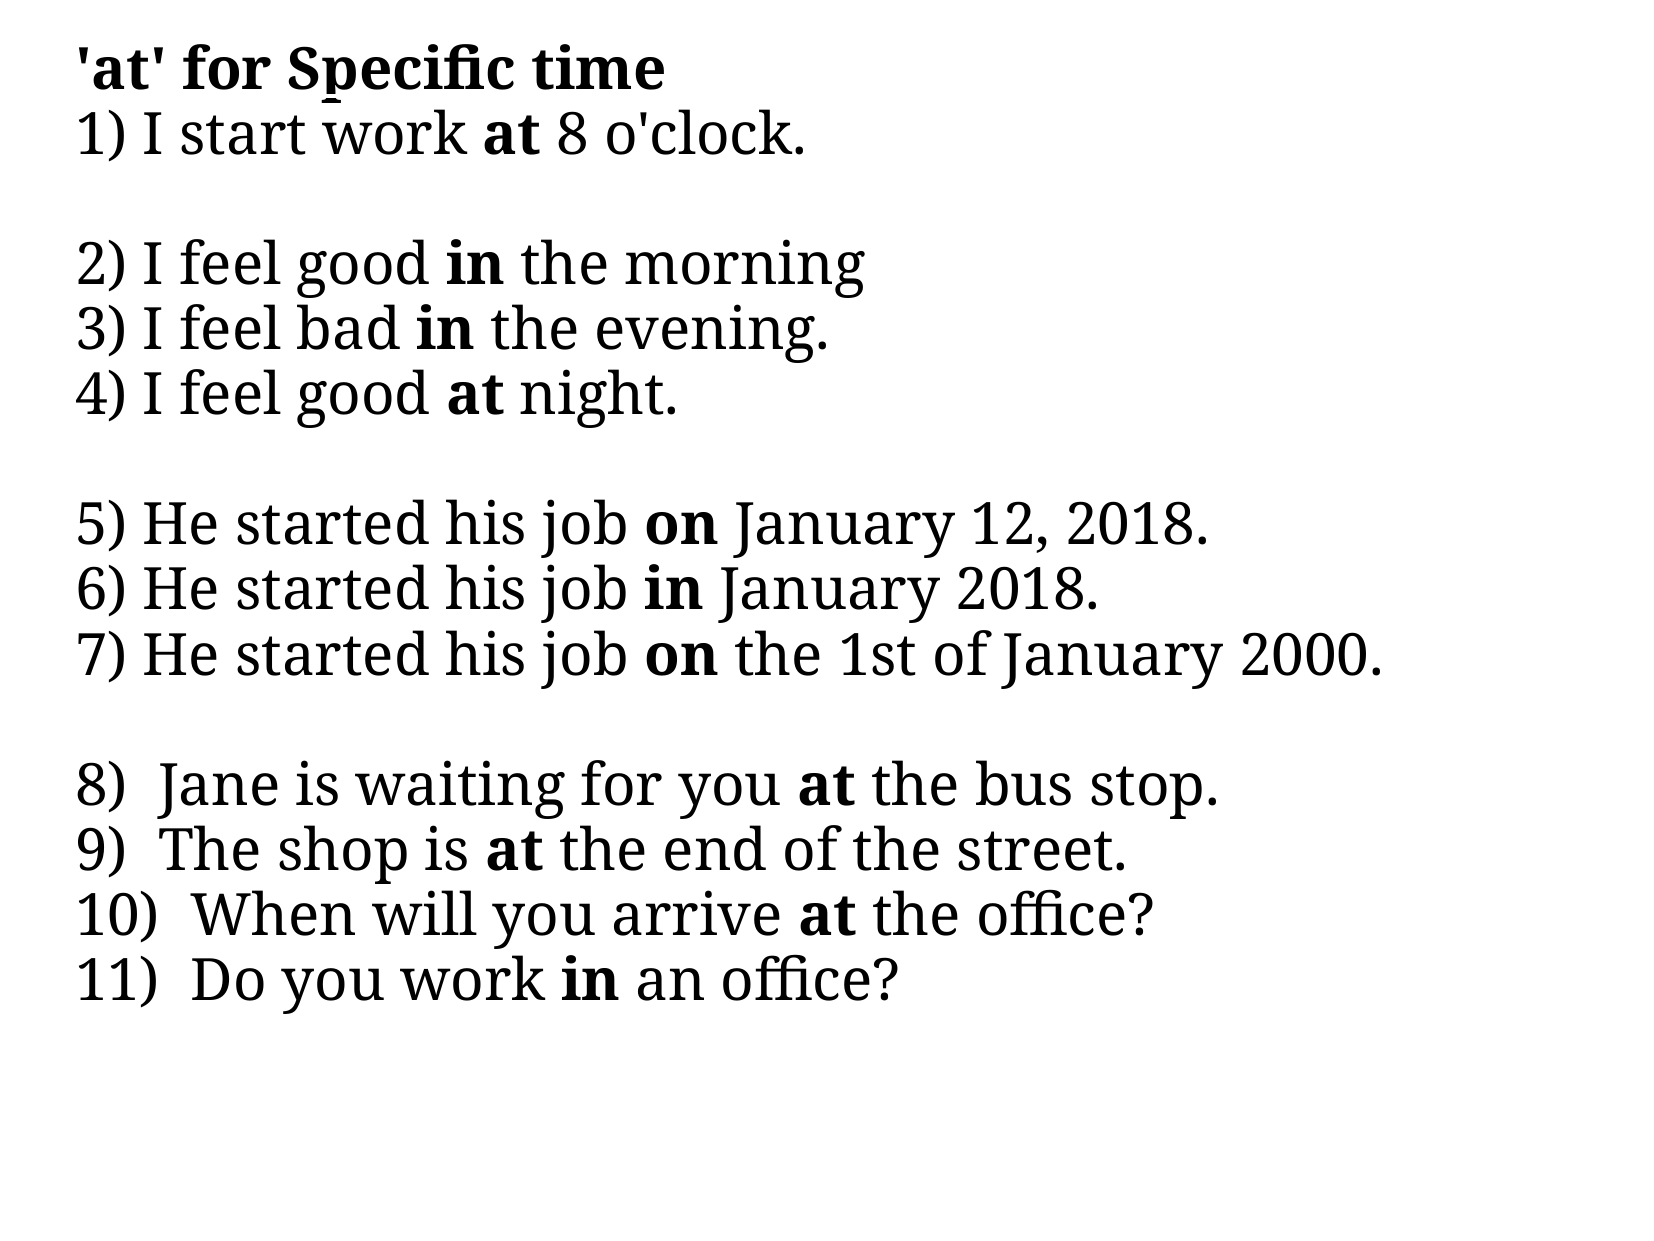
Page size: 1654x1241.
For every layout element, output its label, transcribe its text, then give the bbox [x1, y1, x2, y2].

text_box 'at' for Specific time I start work at 8 o'clock. I feel good in the morning I feel bad in the evening. I feel good at night. He started his job on January 12, 2018. He started his job in January 2018. He started his job on the 1st of January 2000. Jane is waiting for you at the bus stop. The shop is at the end of the street. When will you arrive at the office? Do you work in an office? [59, 29, 1605, 1175]
